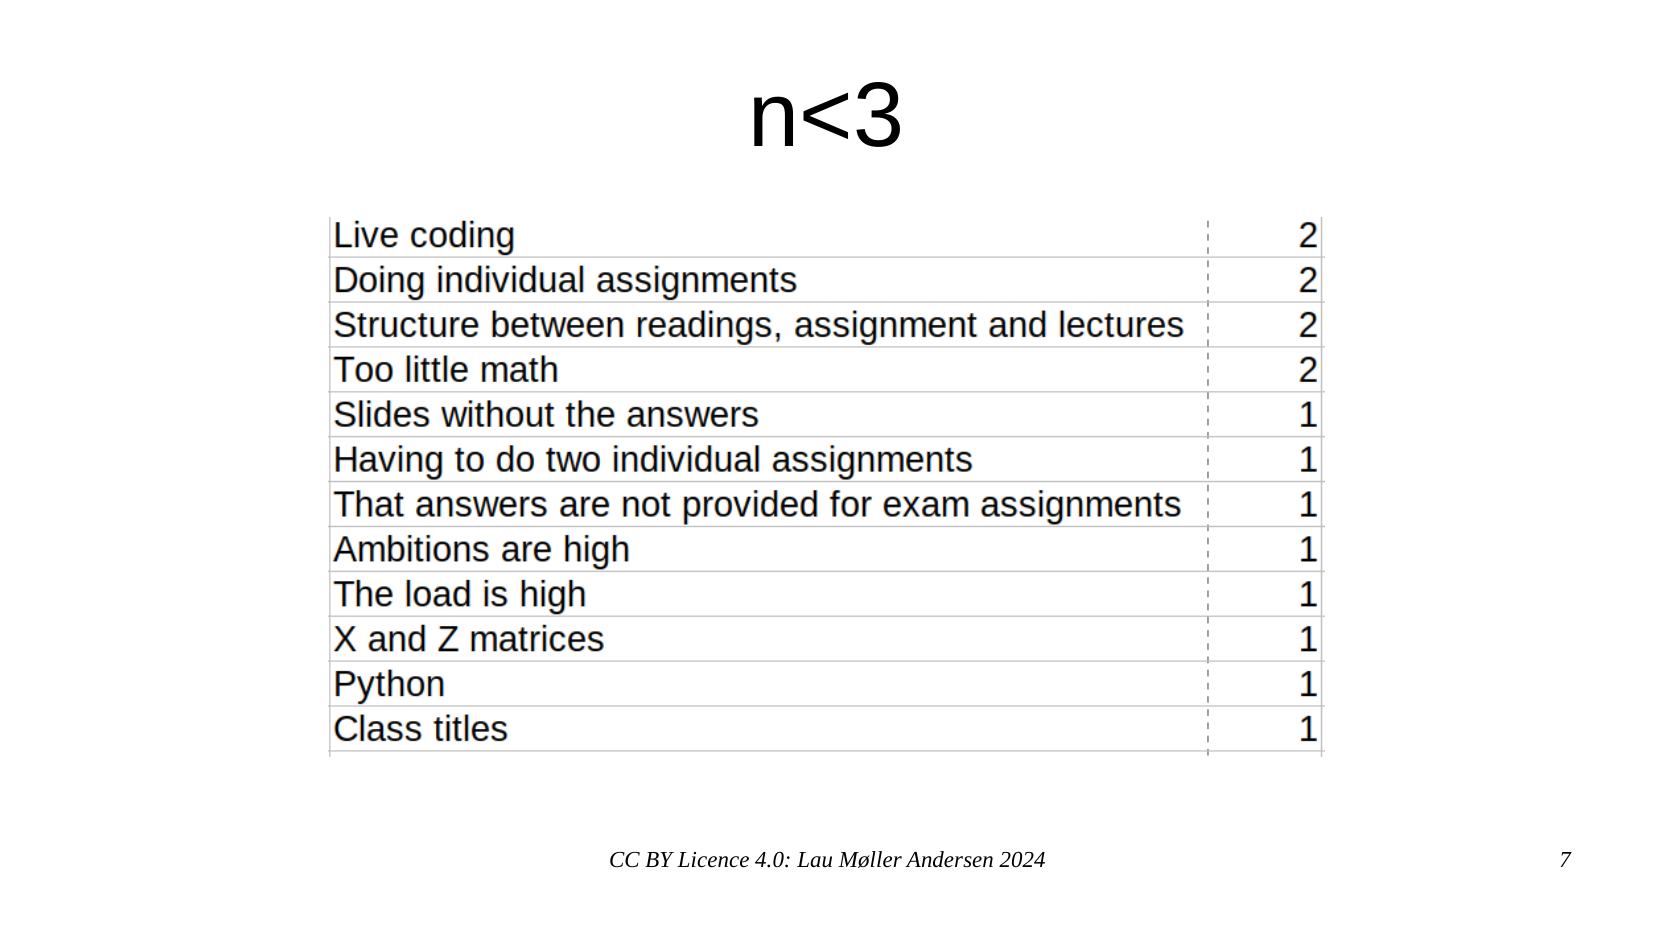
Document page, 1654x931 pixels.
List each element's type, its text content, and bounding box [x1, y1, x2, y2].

picture [328, 217, 1325, 758]
title n<3 [82, 37, 1571, 193]
